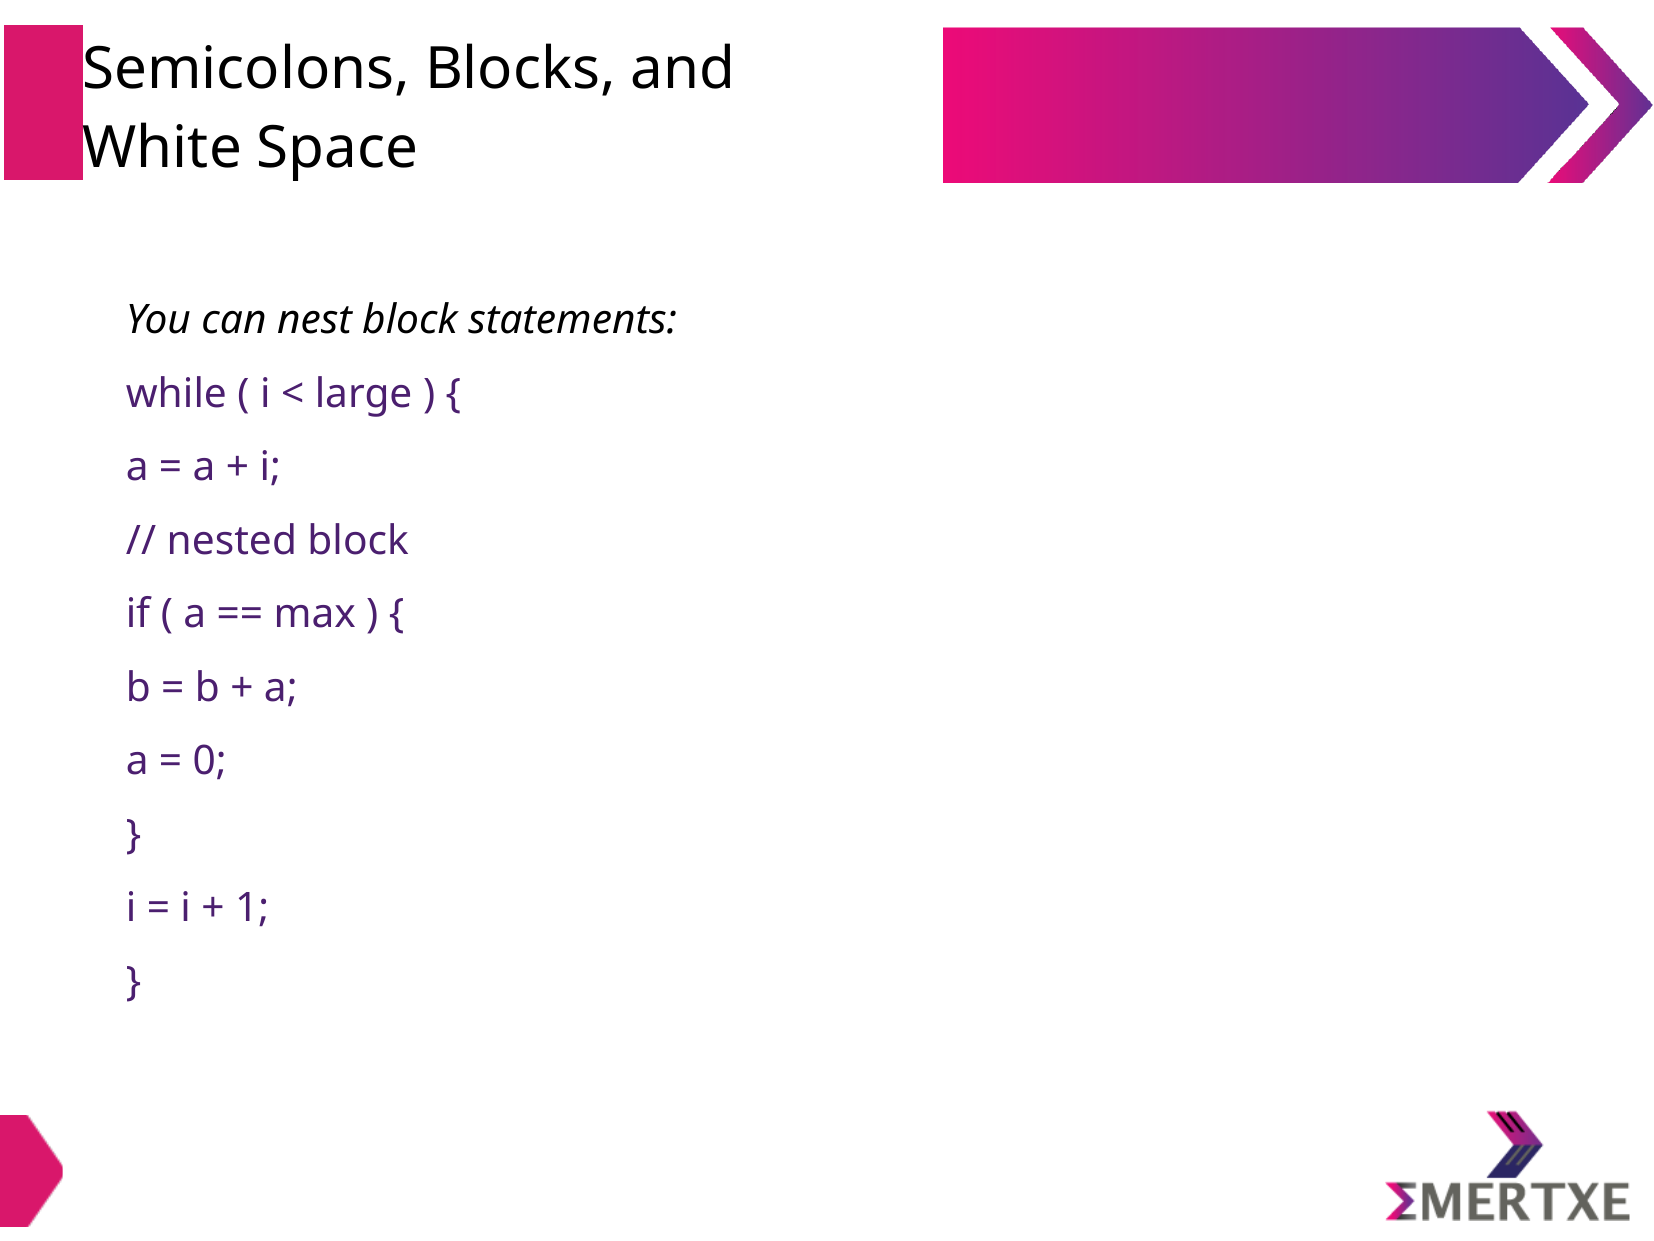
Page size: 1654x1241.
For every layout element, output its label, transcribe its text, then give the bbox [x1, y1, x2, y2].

title Semicolons, Blocks, and White Space [82, 2, 1571, 210]
picture [1571, 27, 1653, 183]
picture [1385, 1107, 1631, 1221]
list You can nest block statements: while ( i < large ) { a = a + i; // nested block if ( a == max ) { b = b + a; a = 0; } i = i + 1; } [82, 290, 1571, 1010]
